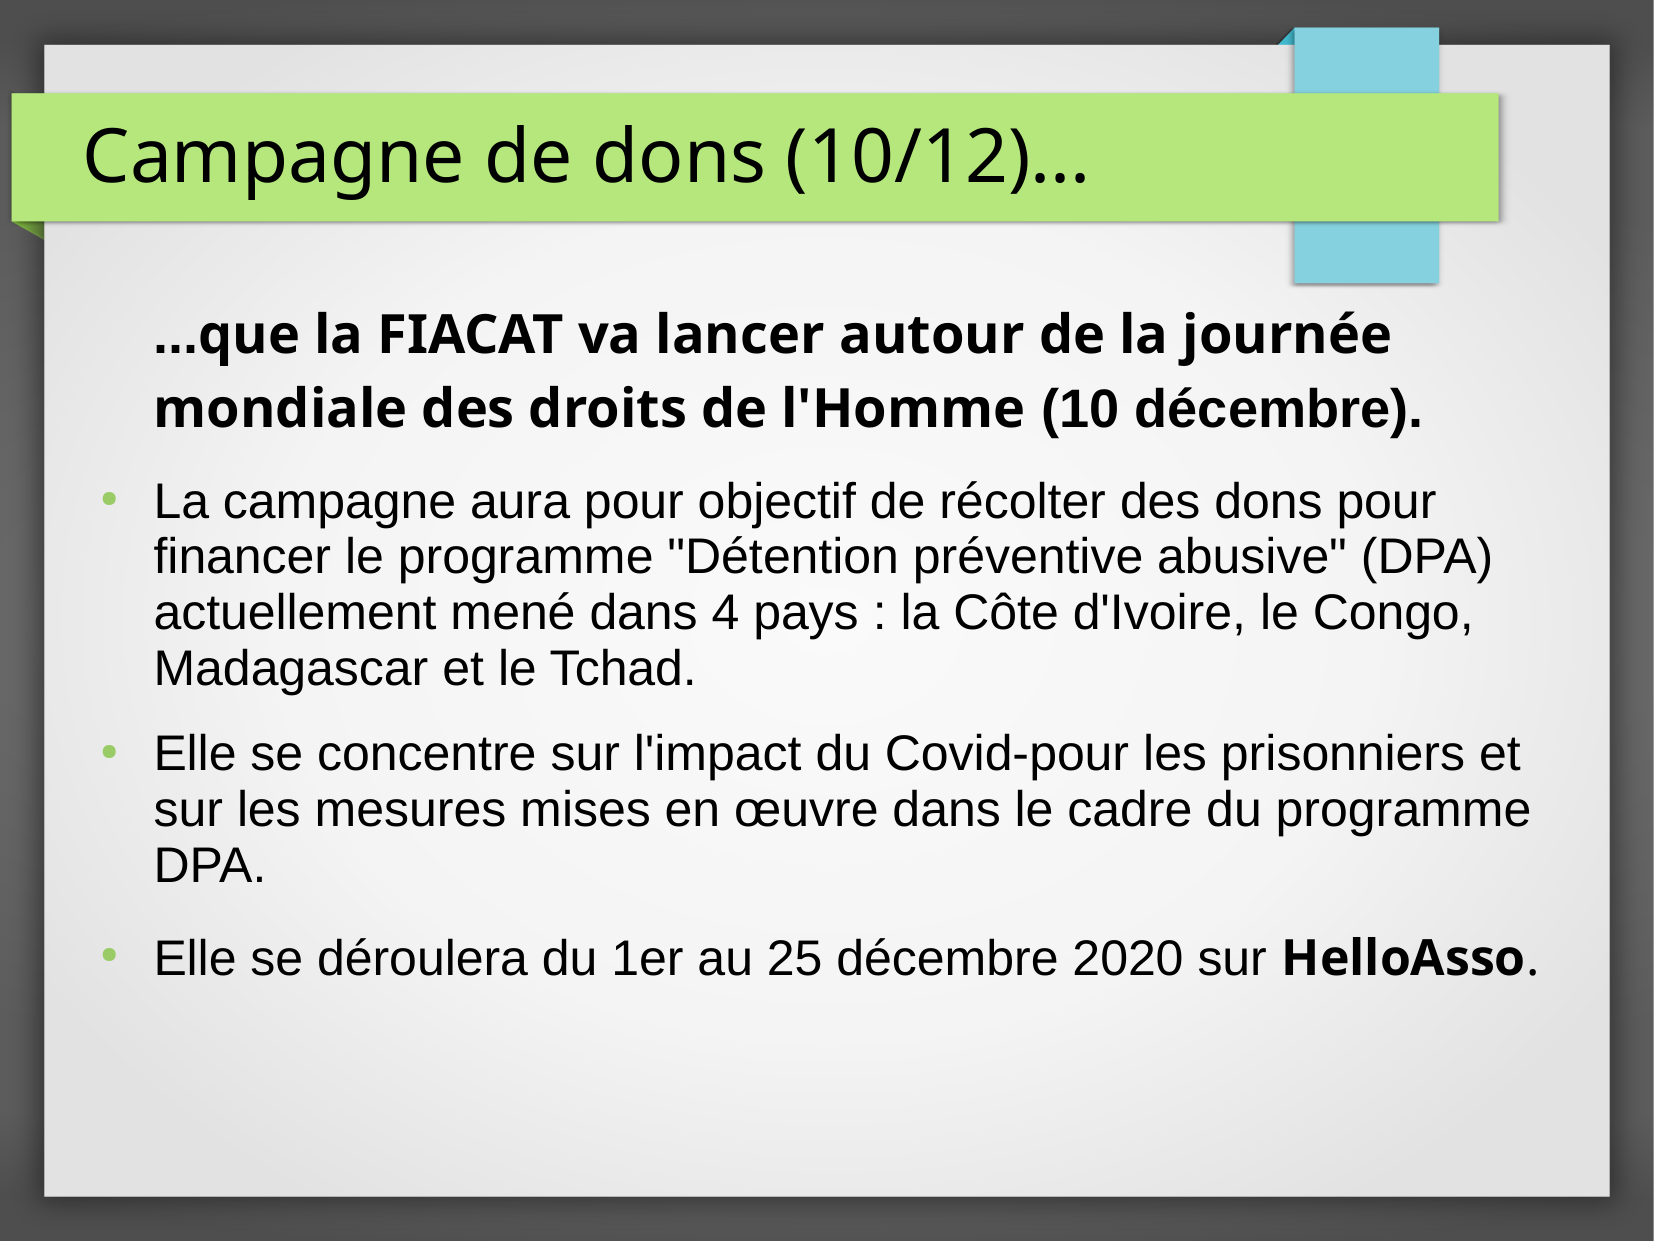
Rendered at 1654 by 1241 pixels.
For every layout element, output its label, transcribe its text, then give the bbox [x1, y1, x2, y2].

list ...que la FIACAT va lancer autour de la journée mondiale des droits de l'Homme (10 décembre). La campagne aura pour objectif de récolter des dons pour financer le programme "Détention préventive abusive" (DPA) actuellement mené dans 4 pays : la Côte d'Ivoire, le Congo, Madagascar et le Tchad. Elle se concentre sur l'impact du Covid-pour les prisonniers et sur les mesures mises en œuvre dans le cadre du programme DPA. Elle se déroulera du 1er au 25 décembre 2020 sur HelloAsso. [82, 295, 1571, 1015]
picture [0, 0, 1654, 1241]
title Campagne de dons (10/12)... [82, 94, 1264, 213]
